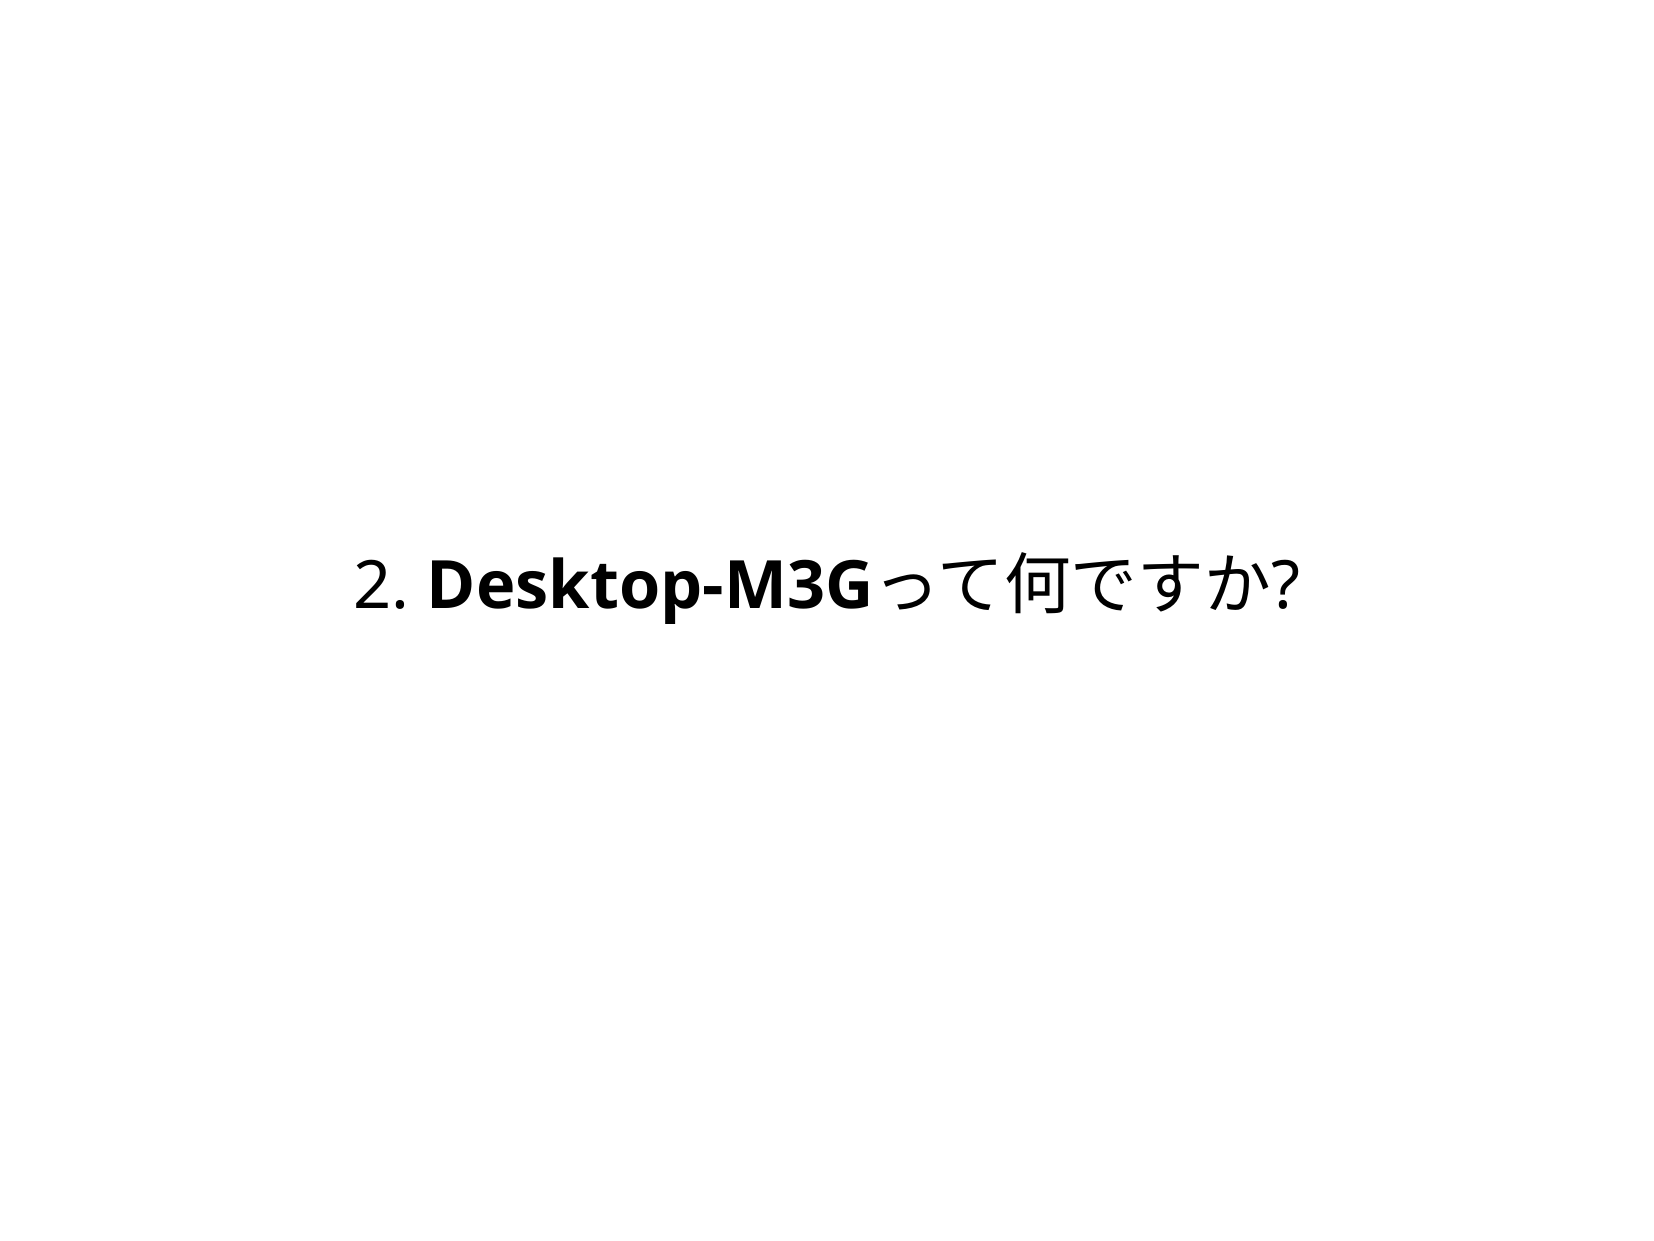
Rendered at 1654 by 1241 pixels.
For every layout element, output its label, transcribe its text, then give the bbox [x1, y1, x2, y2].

subtitle 2. Desktop-M3Gって何ですか? [82, 49, 1571, 1109]
